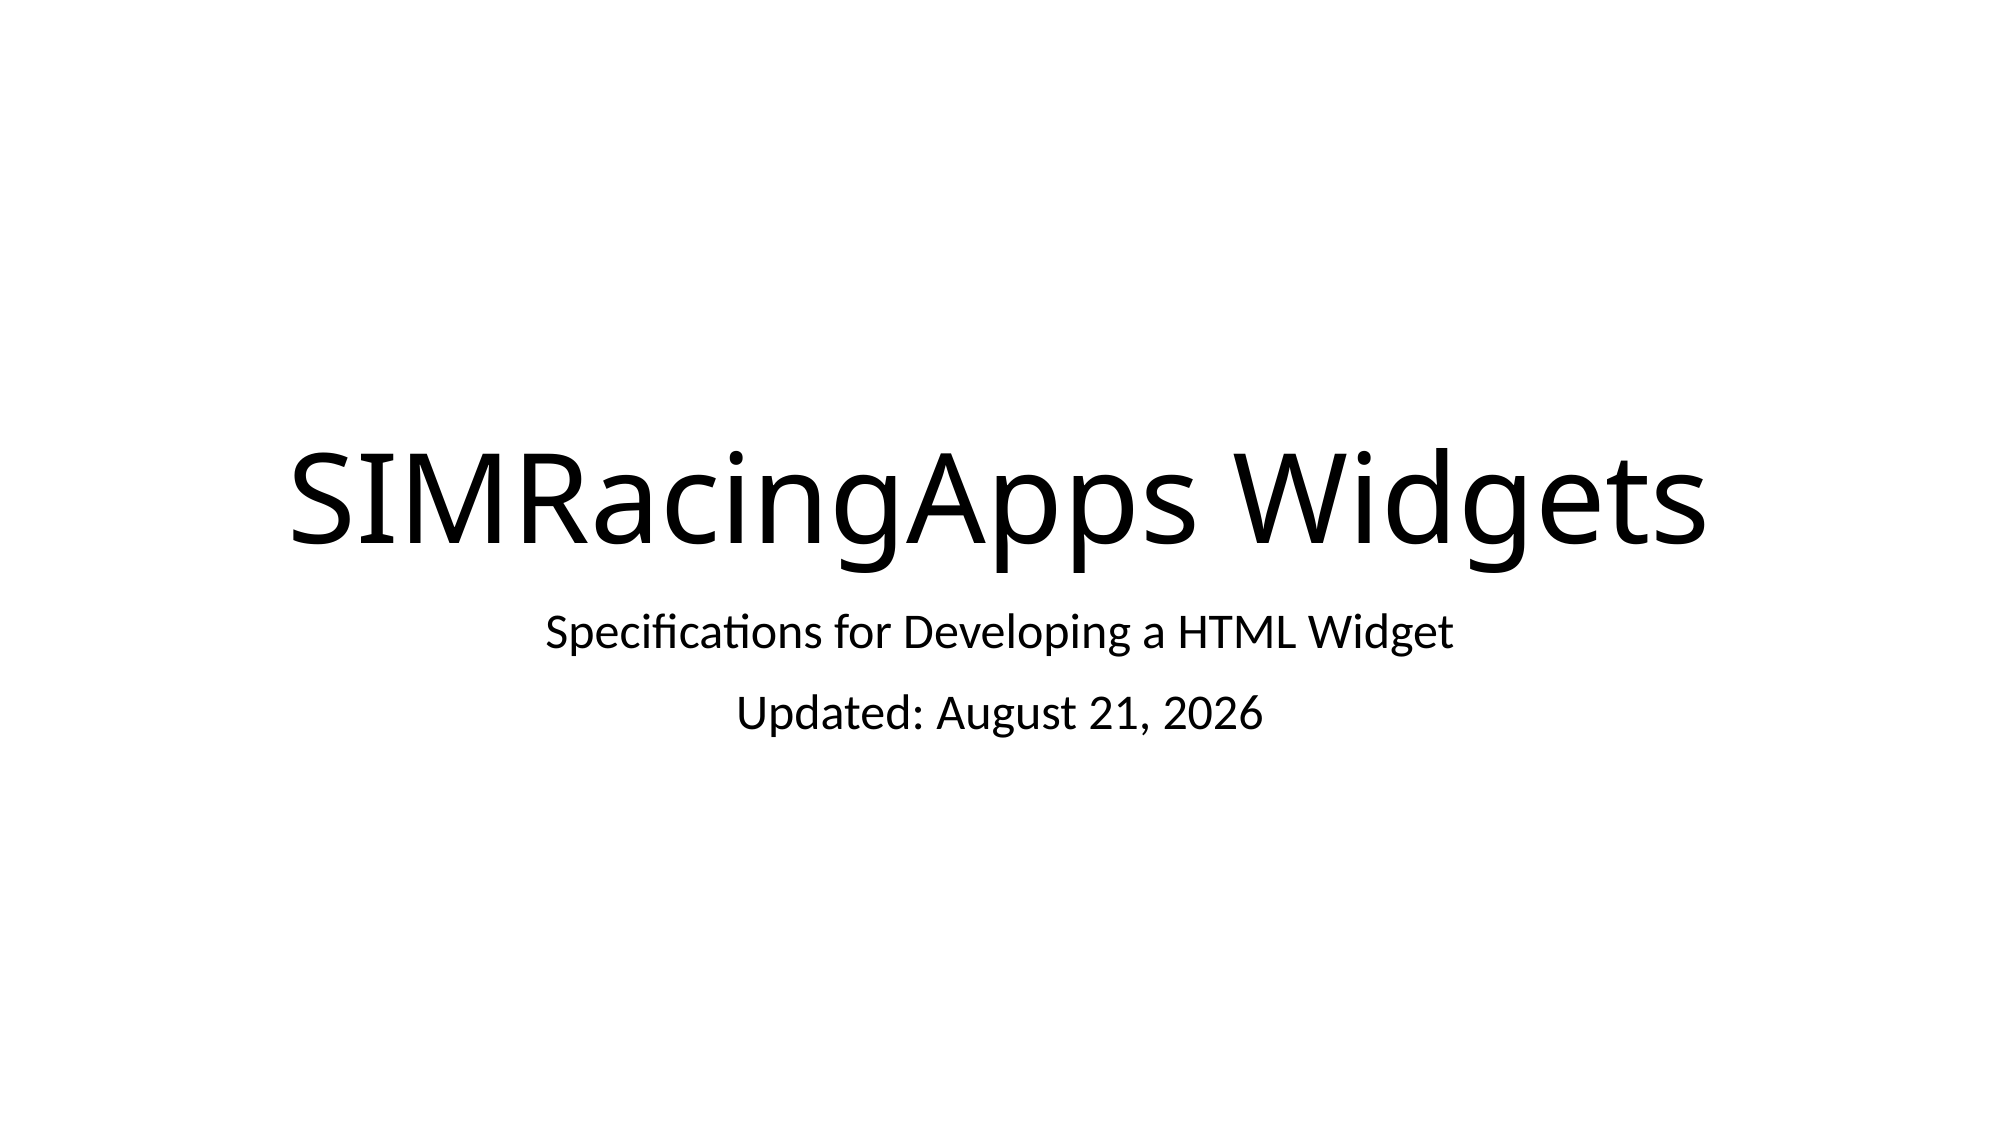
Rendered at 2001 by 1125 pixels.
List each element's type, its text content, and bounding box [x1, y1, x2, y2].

subtitle Specifications for Developing a HTML Widget Updated: May 5, 2016 [249, 590, 1750, 863]
title SIMRacingApps Widgets [249, 184, 1750, 576]
